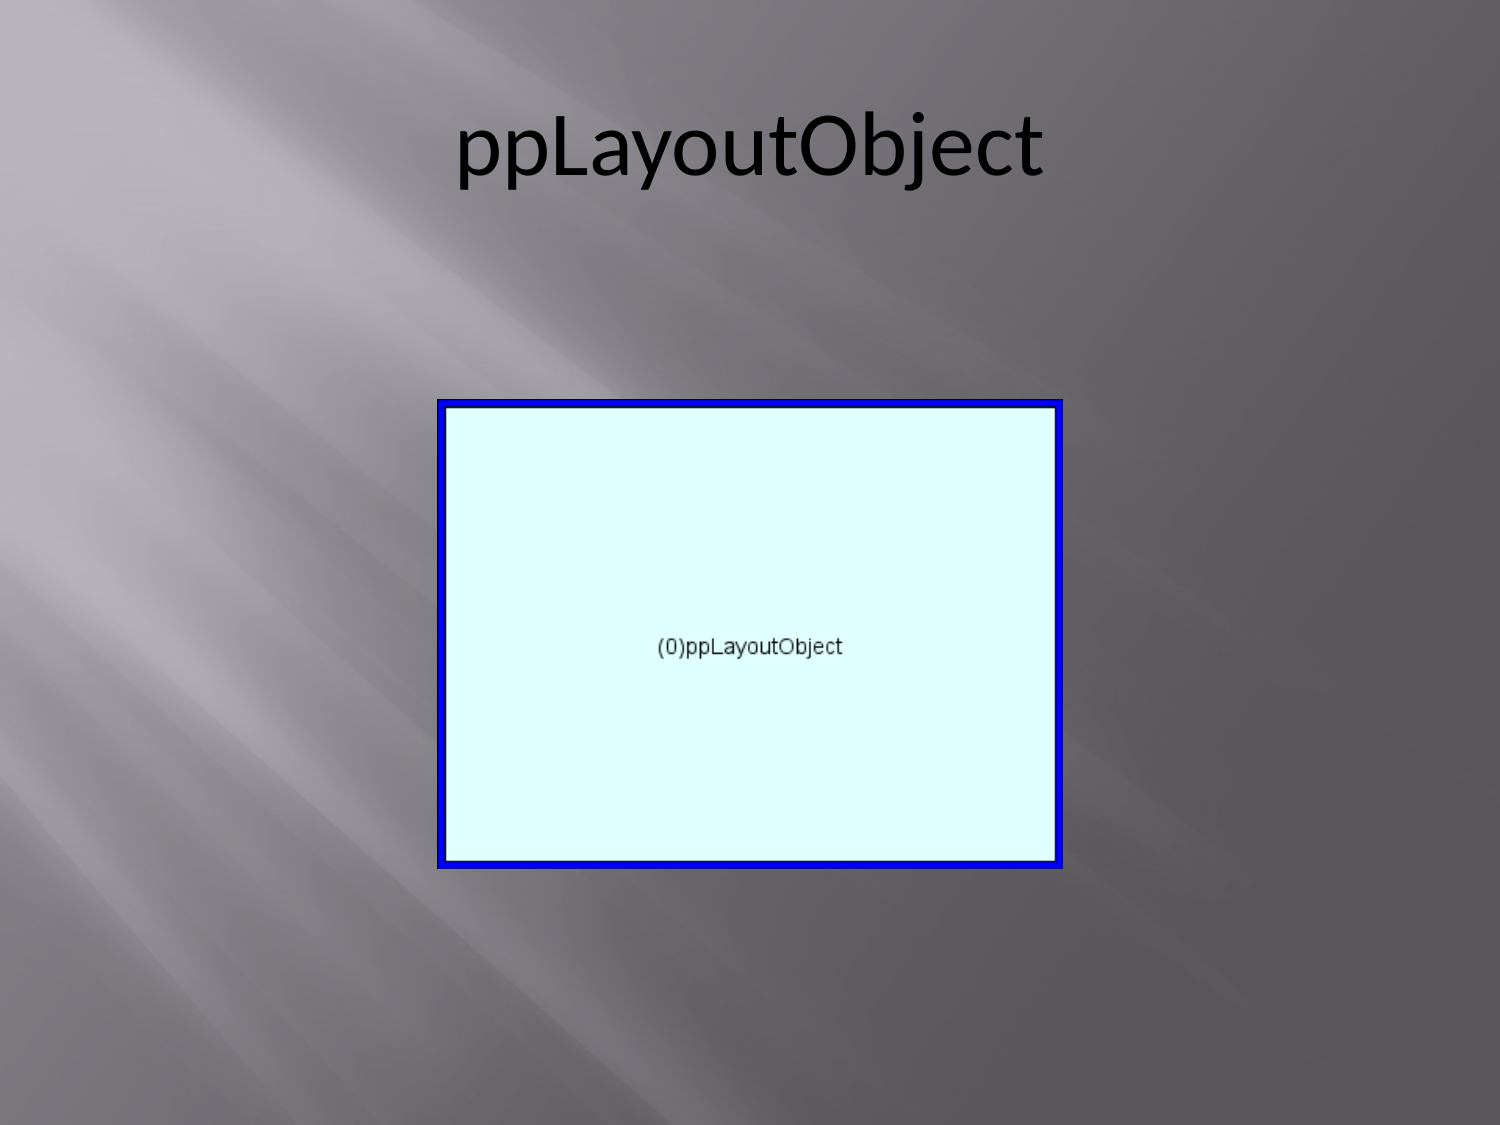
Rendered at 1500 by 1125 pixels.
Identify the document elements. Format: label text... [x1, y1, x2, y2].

picture [437, 399, 1063, 869]
title ppLayoutObject [75, 45, 1426, 233]
